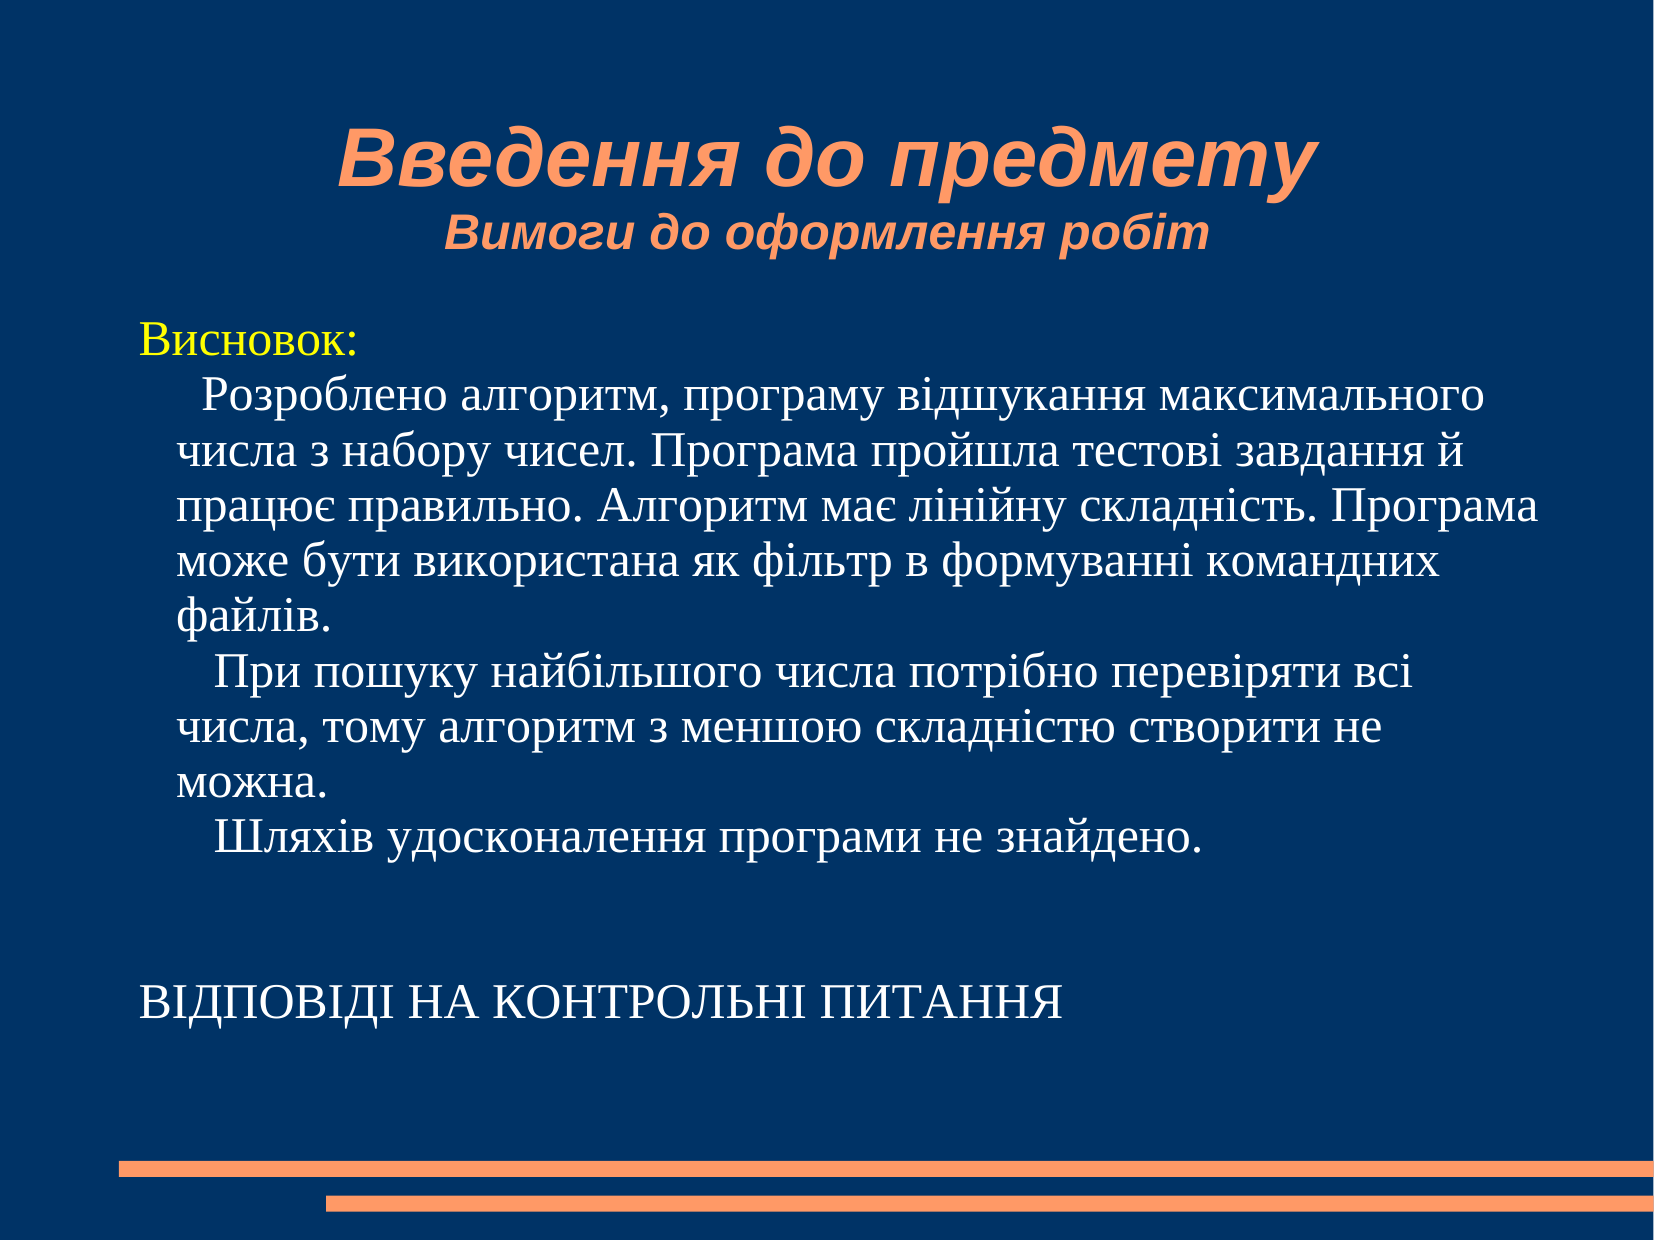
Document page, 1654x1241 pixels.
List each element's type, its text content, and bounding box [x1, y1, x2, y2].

list Висновок: Розроблено алгоритм, програму відшукання максимального числа з набору чисел. Програма пройшла тестові завдання й працює правильно. Алгоритм має лінійну складність. Програма може бути використана як фільтр в формуванні командних файлів. При пошуку найбільшого числа потрібно перевіряти всі числа, тому алгоритм з меншою складністю створити не можна. Шляхів удосконалення програми не знайдено. ВІДПОВІДІ НА КОНТРОЛЬНІ ПИТАННЯ [101, 310, 1541, 1121]
title Введення до предмету Вимоги до оформлення робіт [121, 46, 1534, 325]
